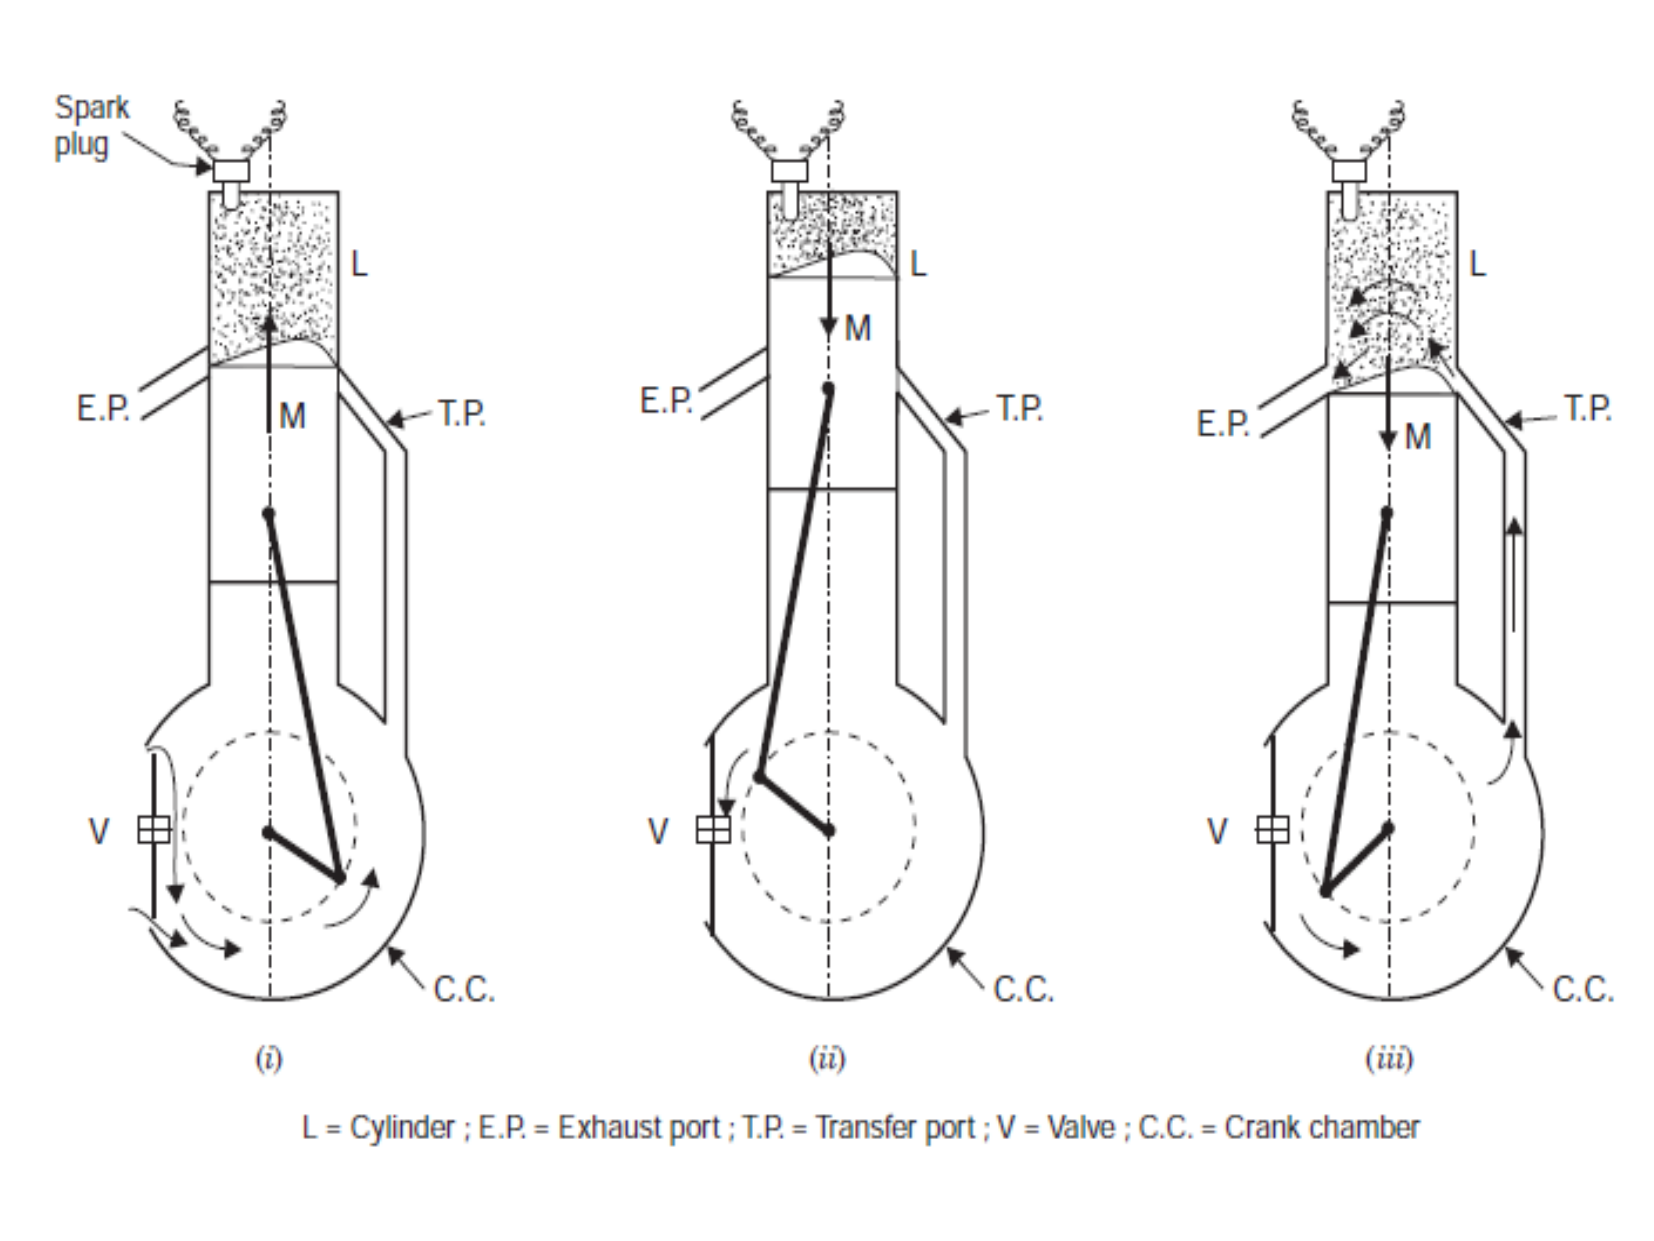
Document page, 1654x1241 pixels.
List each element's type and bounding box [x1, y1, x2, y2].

picture [35, 70, 1654, 1170]
